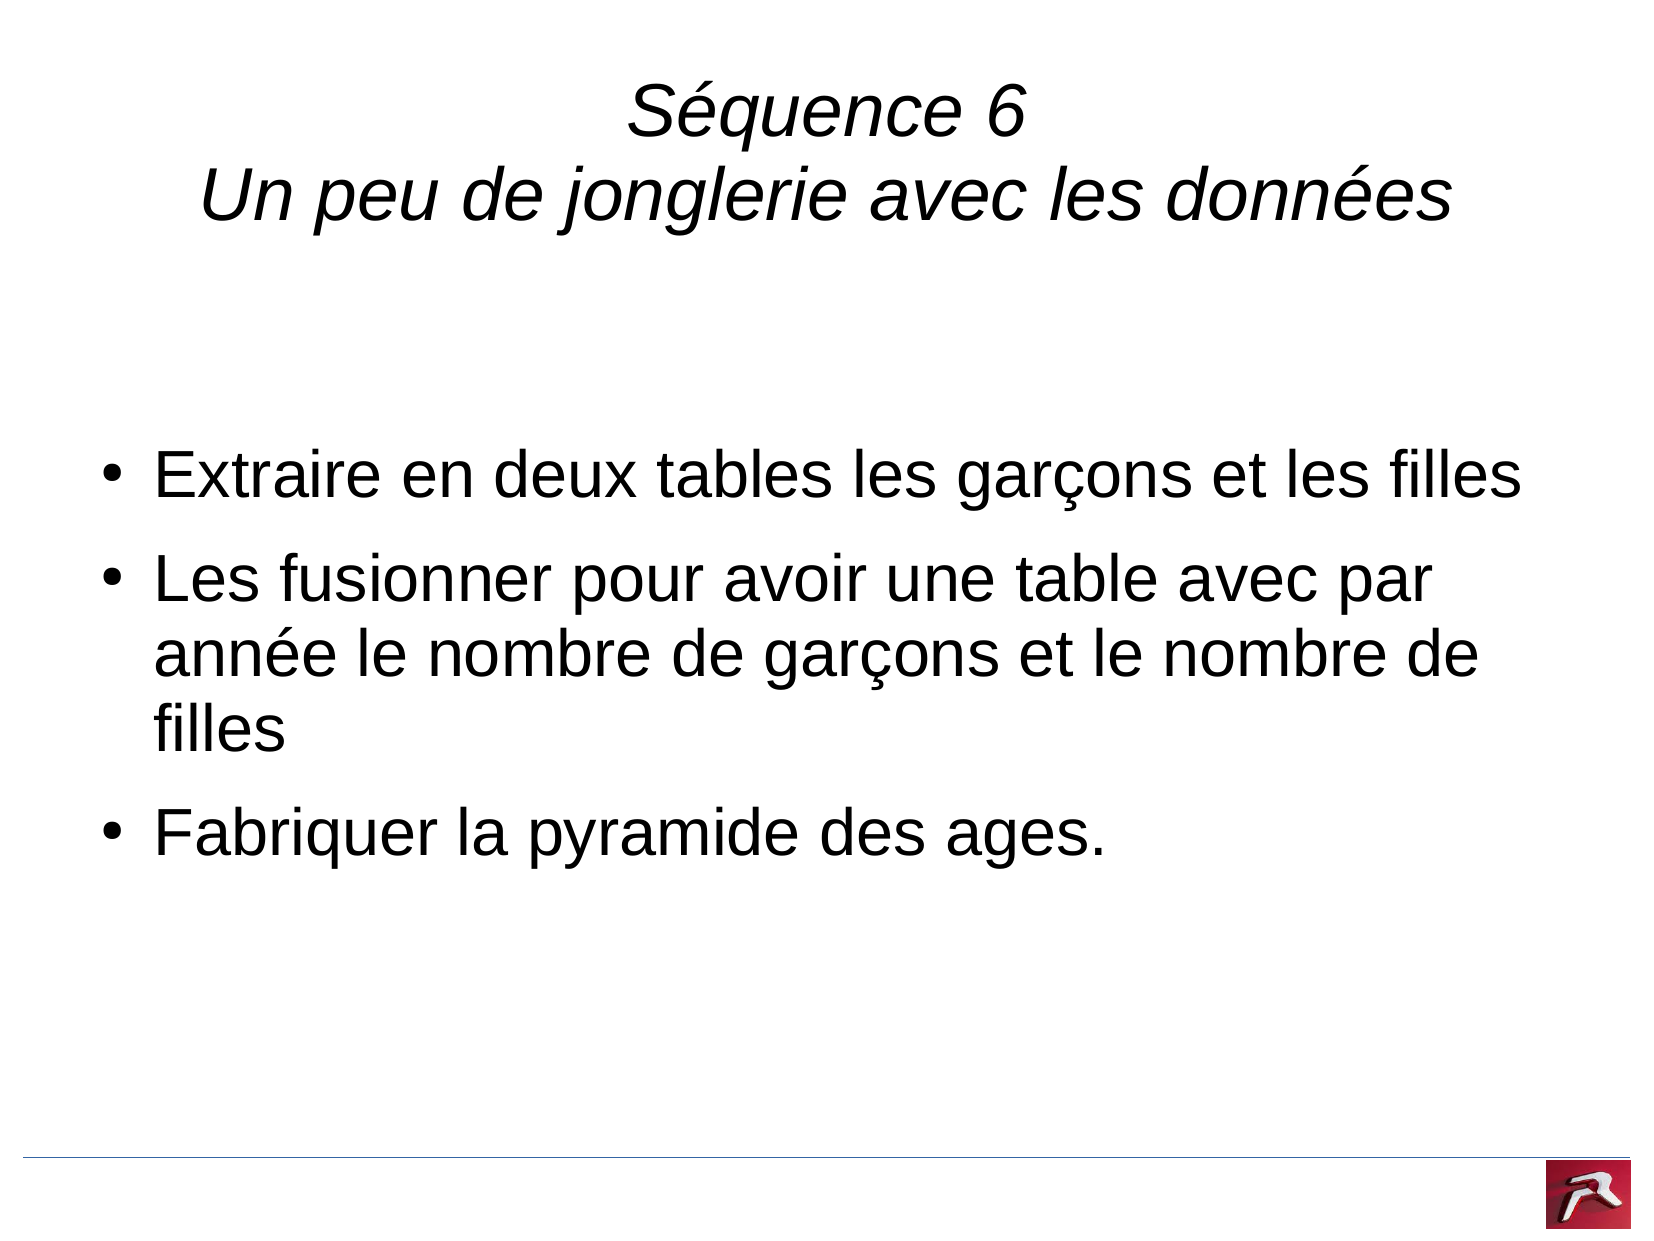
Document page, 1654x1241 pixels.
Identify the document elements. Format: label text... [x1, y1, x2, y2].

list Extraire en deux tables les garçons et les filles Les fusionner pour avoir une table avec par année le nombre de garçons et le nombre de filles Fabriquer la pyramide des ages. [82, 437, 1571, 1157]
title Séquence 6 Un peu de jonglerie avec les données [82, 49, 1571, 257]
picture [1546, 1160, 1631, 1229]
